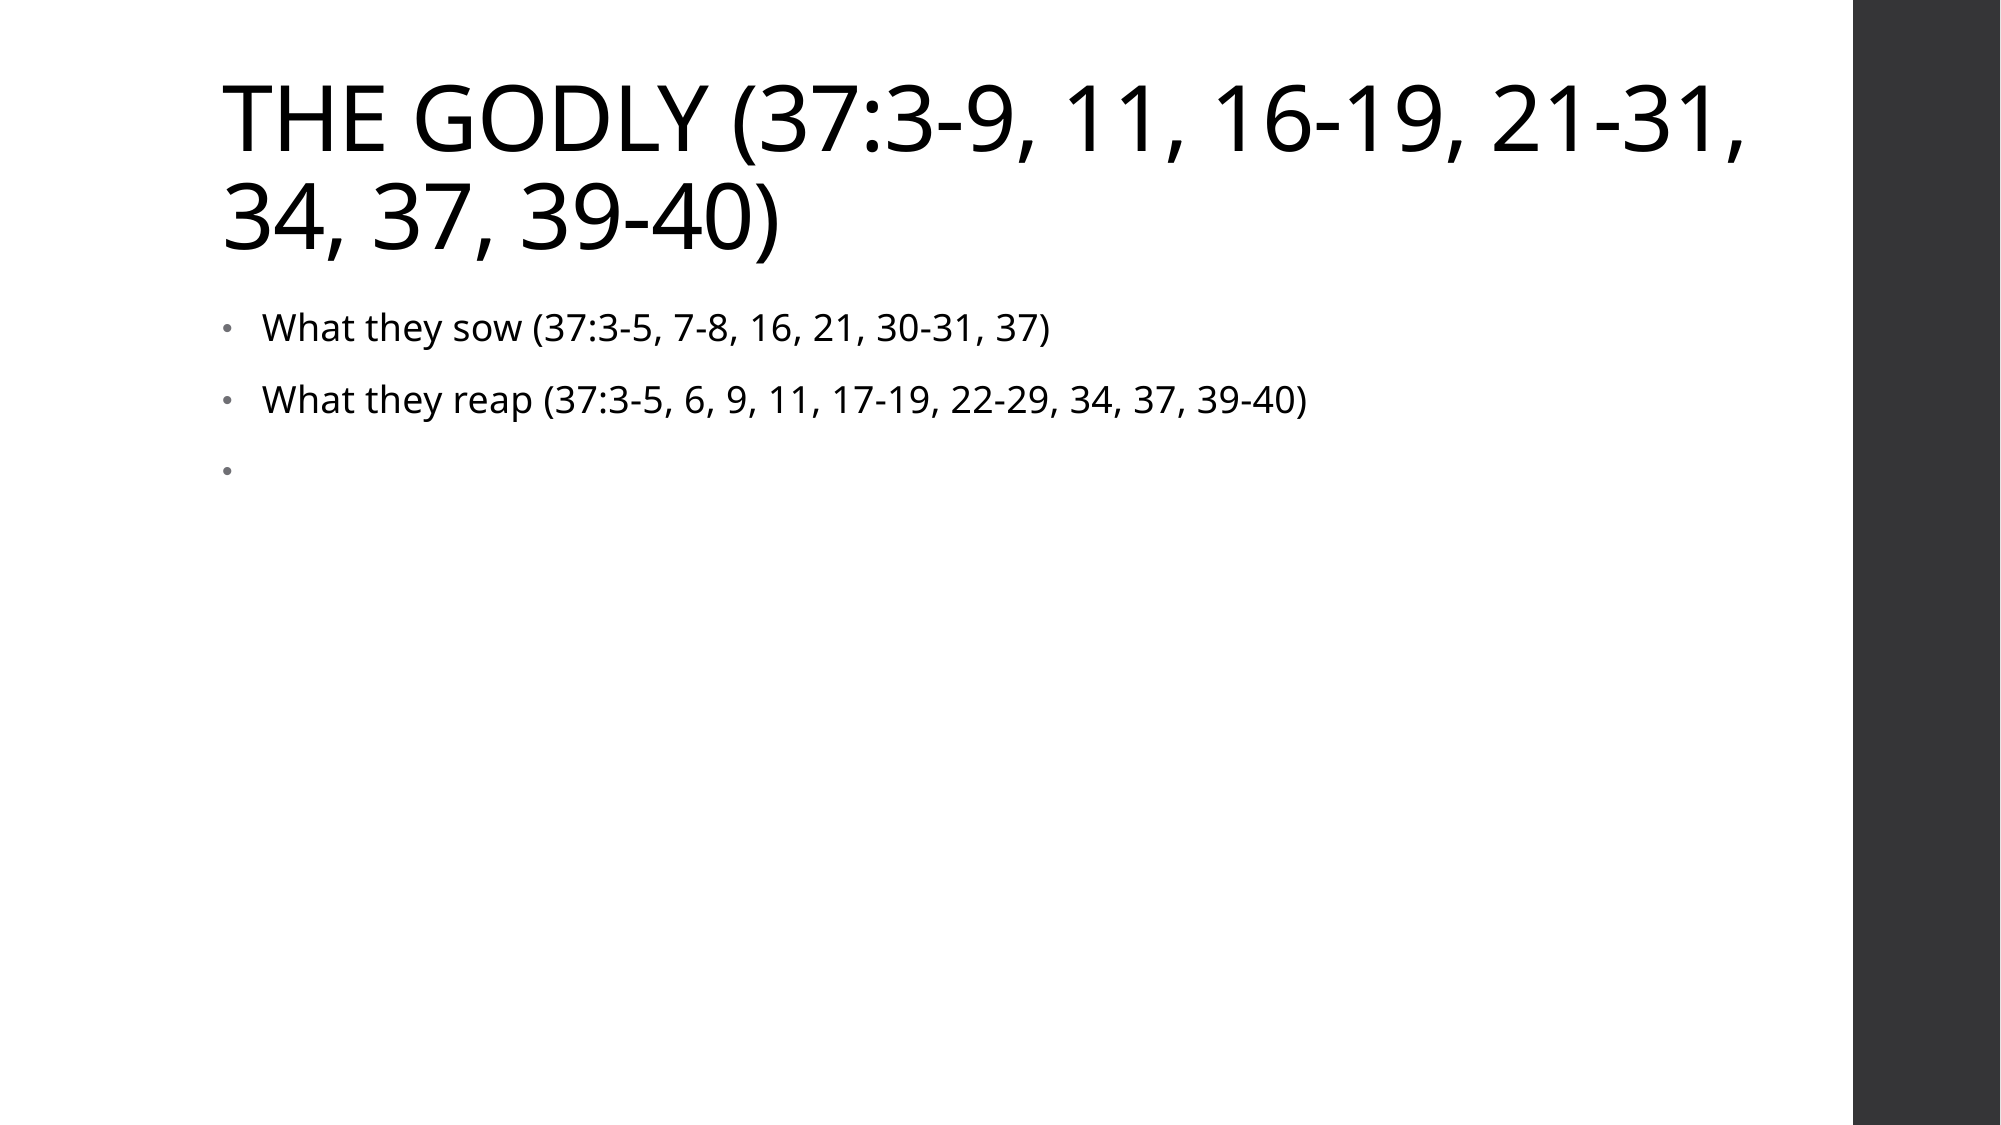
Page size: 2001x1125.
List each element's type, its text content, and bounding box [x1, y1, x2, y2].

list What they sow (37:3-5, 7-8, 16, 21, 30-31, 37) What they reap (37:3-5, 6, 9, 11, 17-19, 22-29, 34, 37, 39-40) [206, 299, 1617, 1014]
title THE GODLY (37:3-9, 11, 16-19, 21-31, 34, 37, 39-40) [206, 60, 1797, 278]
